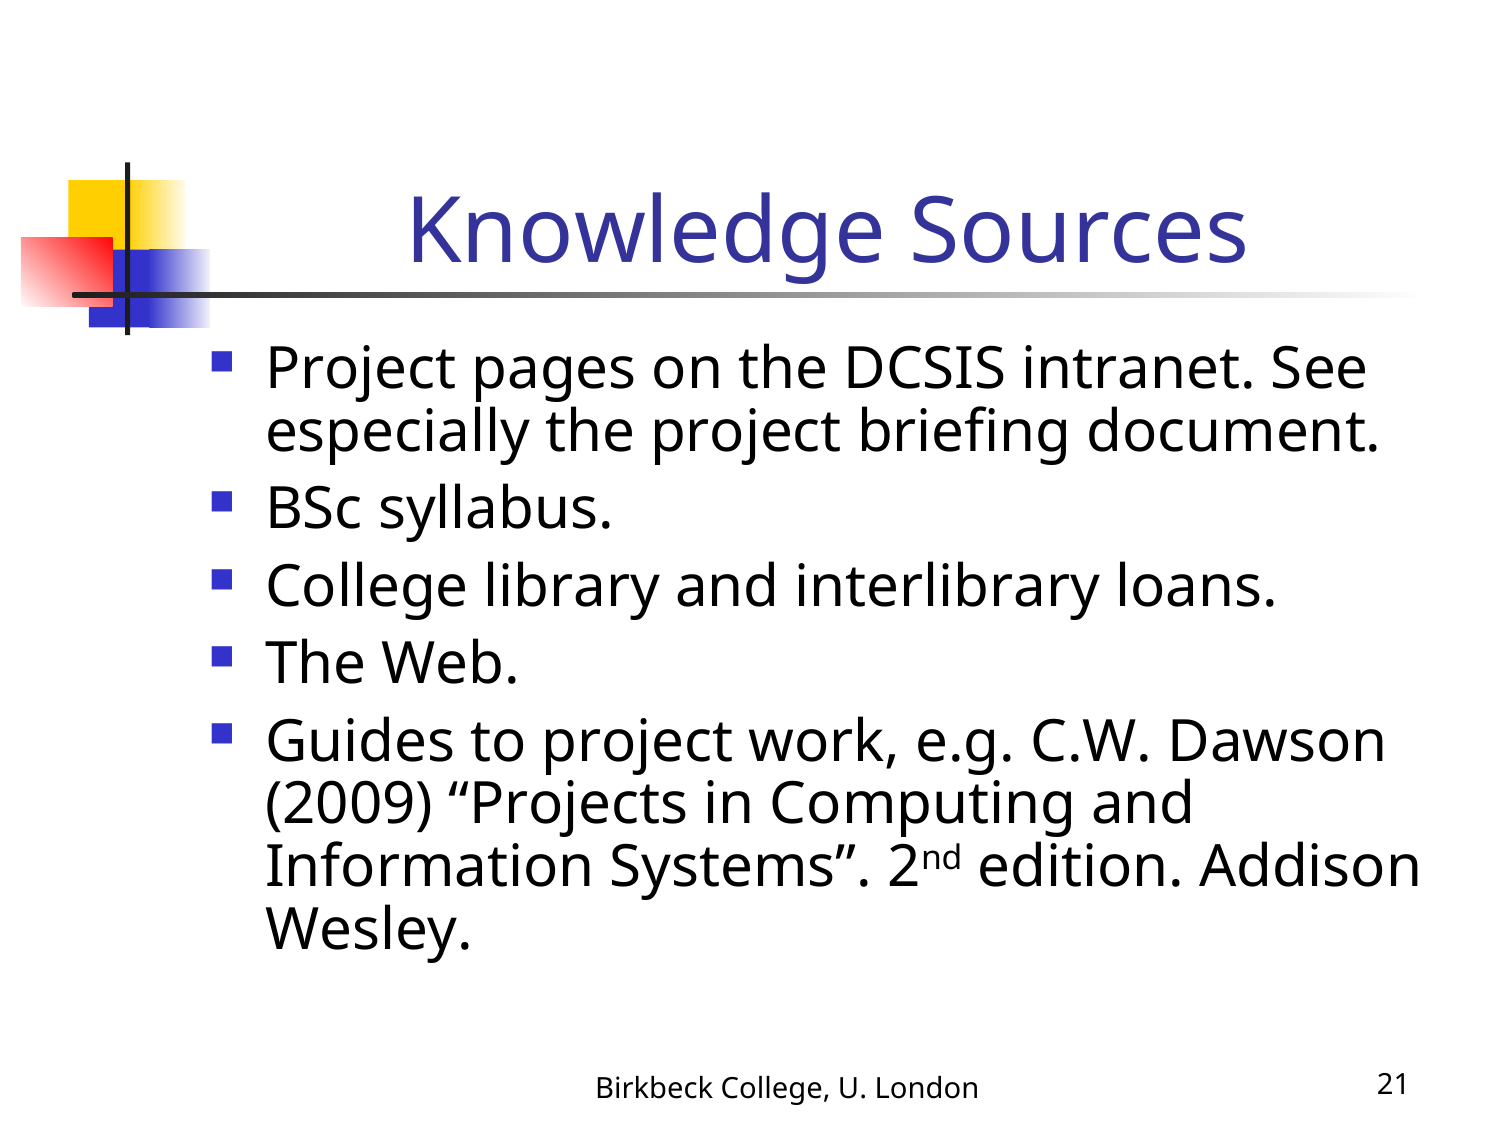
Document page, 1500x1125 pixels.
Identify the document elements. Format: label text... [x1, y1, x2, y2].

list Project pages on the DCSIS intranet. See especially the project briefing document. BSc syllabus. College library and interlibrary loans. The Web. Guides to project work, e.g. C.W. Dawson (2009) “Projects in Computing and Information Systems”. 2nd edition. Addison Wesley. [193, 331, 1469, 1007]
text_box Birkbeck College, U. London [549, 1037, 1026, 1113]
text_box <number> [1112, 1037, 1426, 1113]
title Knowledge Sources [188, 101, 1468, 289]
